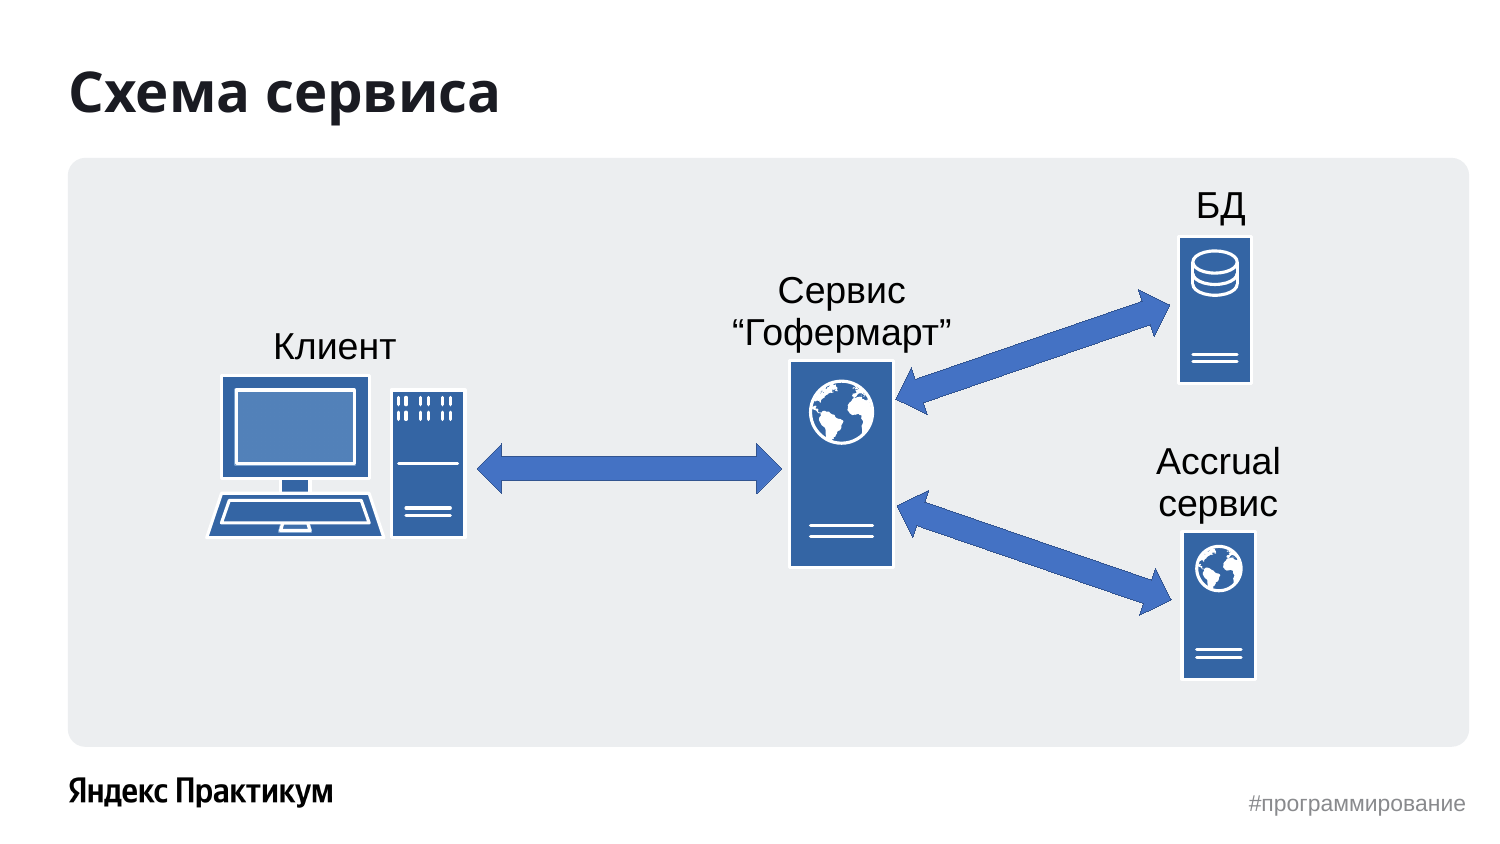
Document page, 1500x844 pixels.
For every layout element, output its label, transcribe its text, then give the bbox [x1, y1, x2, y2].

picture [67, 773, 336, 808]
text_box [789, 361, 894, 568]
text_box [895, 289, 1170, 415]
text_box [897, 490, 1172, 616]
text_box [1178, 236, 1252, 384]
text_box Accrual сервис [1141, 432, 1296, 532]
text_box [206, 375, 384, 538]
text_box Сервис “Гофермарт” [717, 261, 968, 361]
title Схема сервиса [63, 60, 1470, 158]
text_box [477, 443, 782, 494]
text_box [391, 389, 466, 538]
text_box БД [1181, 177, 1261, 234]
text_box Клиент [258, 318, 412, 376]
text_box [1181, 532, 1256, 680]
